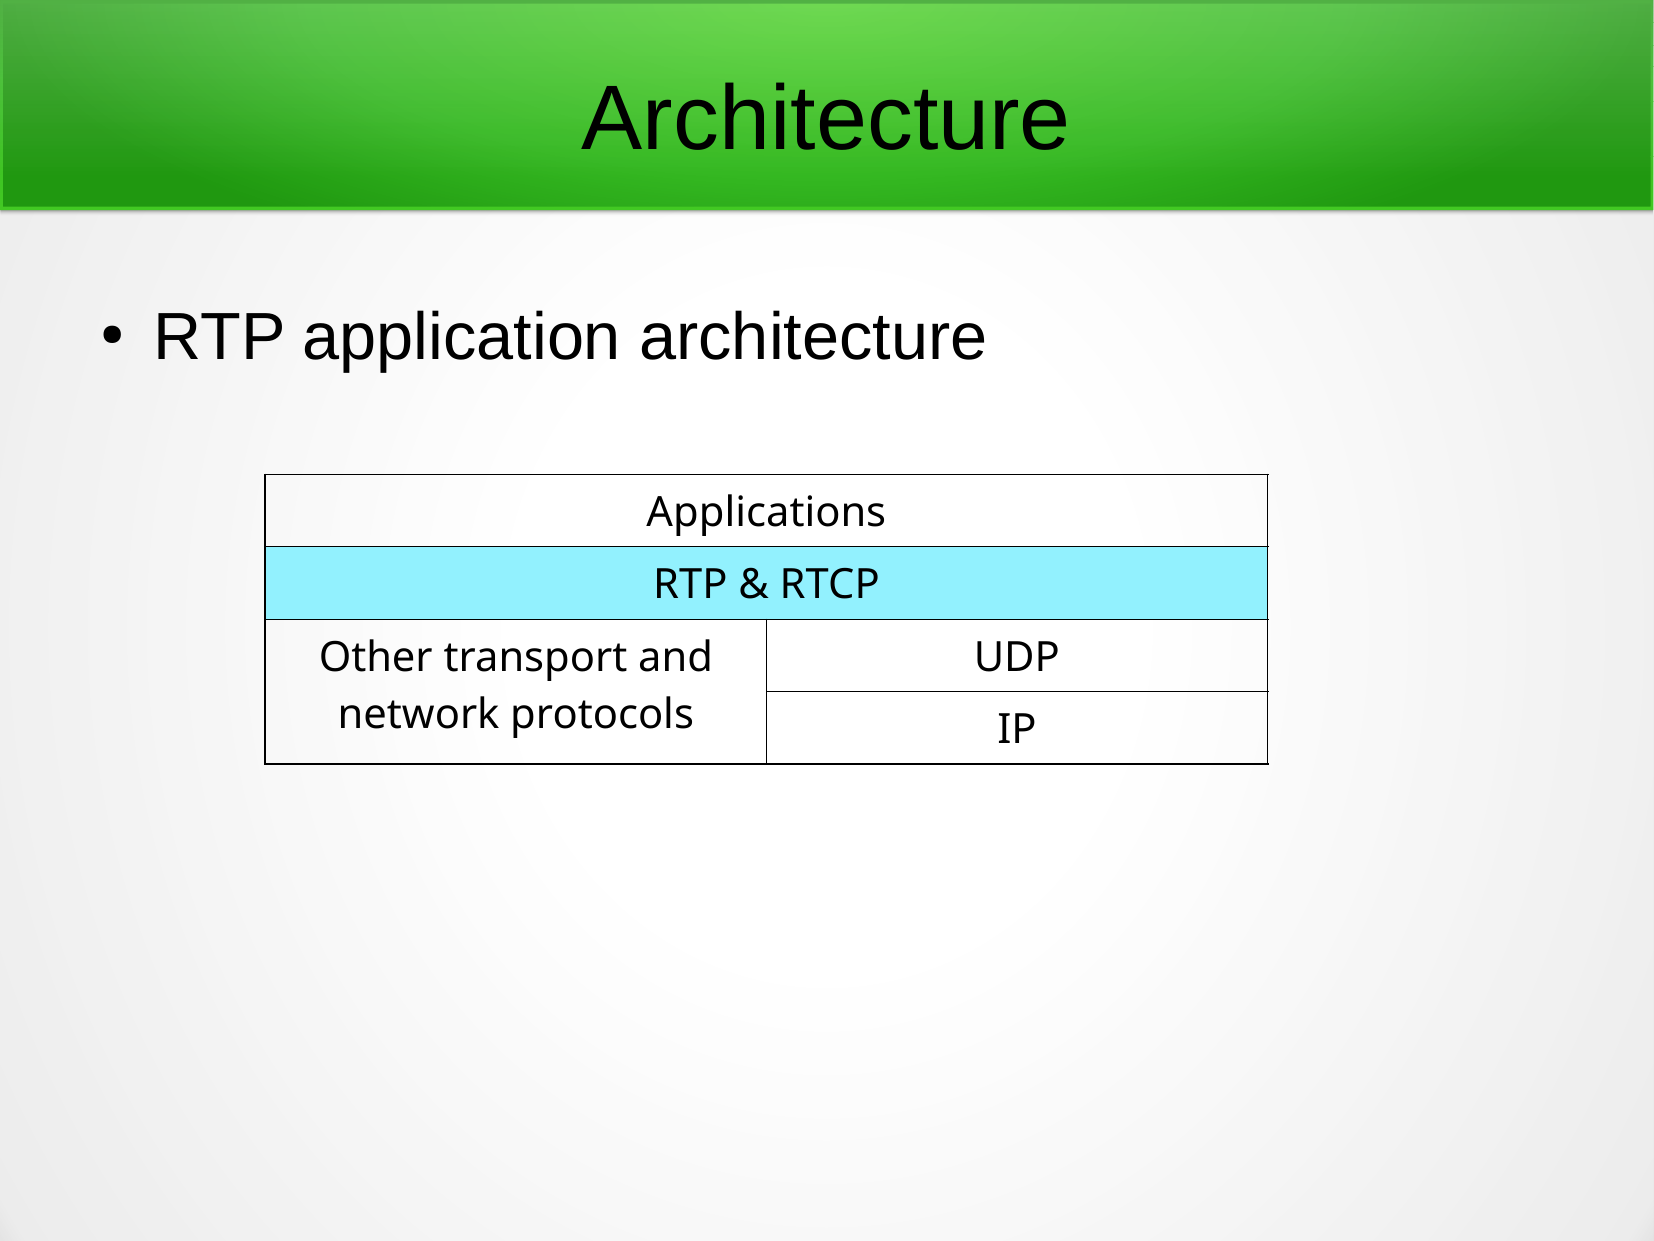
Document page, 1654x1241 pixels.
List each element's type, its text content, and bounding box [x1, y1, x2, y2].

table_header Applications [266, 475, 1267, 546]
table_cell Other transport and network protocols [266, 620, 766, 763]
list RTP application architecture [82, 299, 1571, 1019]
table_cell IP [767, 692, 1267, 763]
table_cell RTP & RTCP [266, 547, 1267, 619]
table_cell UDP [767, 620, 1267, 691]
title Architecture [82, 47, 1571, 189]
